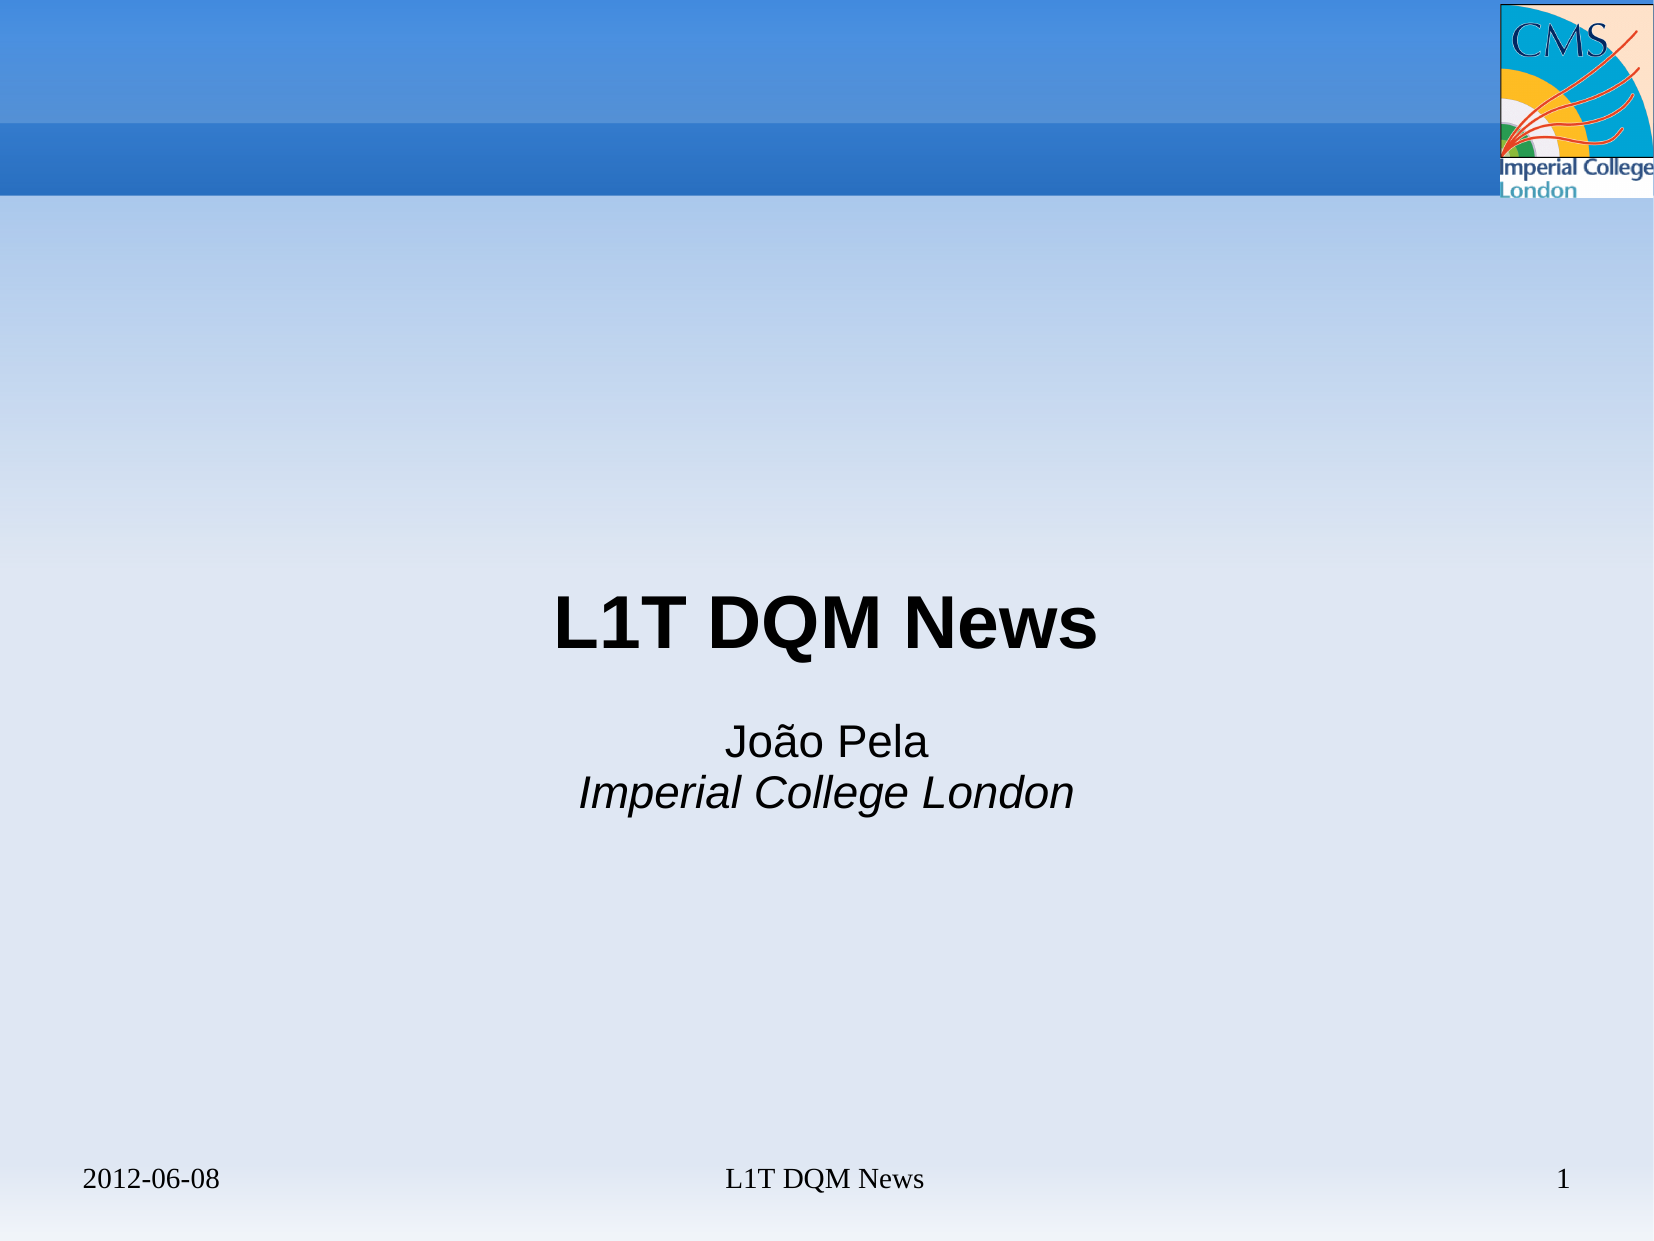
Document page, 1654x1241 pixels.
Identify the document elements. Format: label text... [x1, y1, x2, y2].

subtitle L1T DQM News João Pela Imperial College London [82, 290, 1571, 1109]
picture [0, 0, 1654, 1241]
